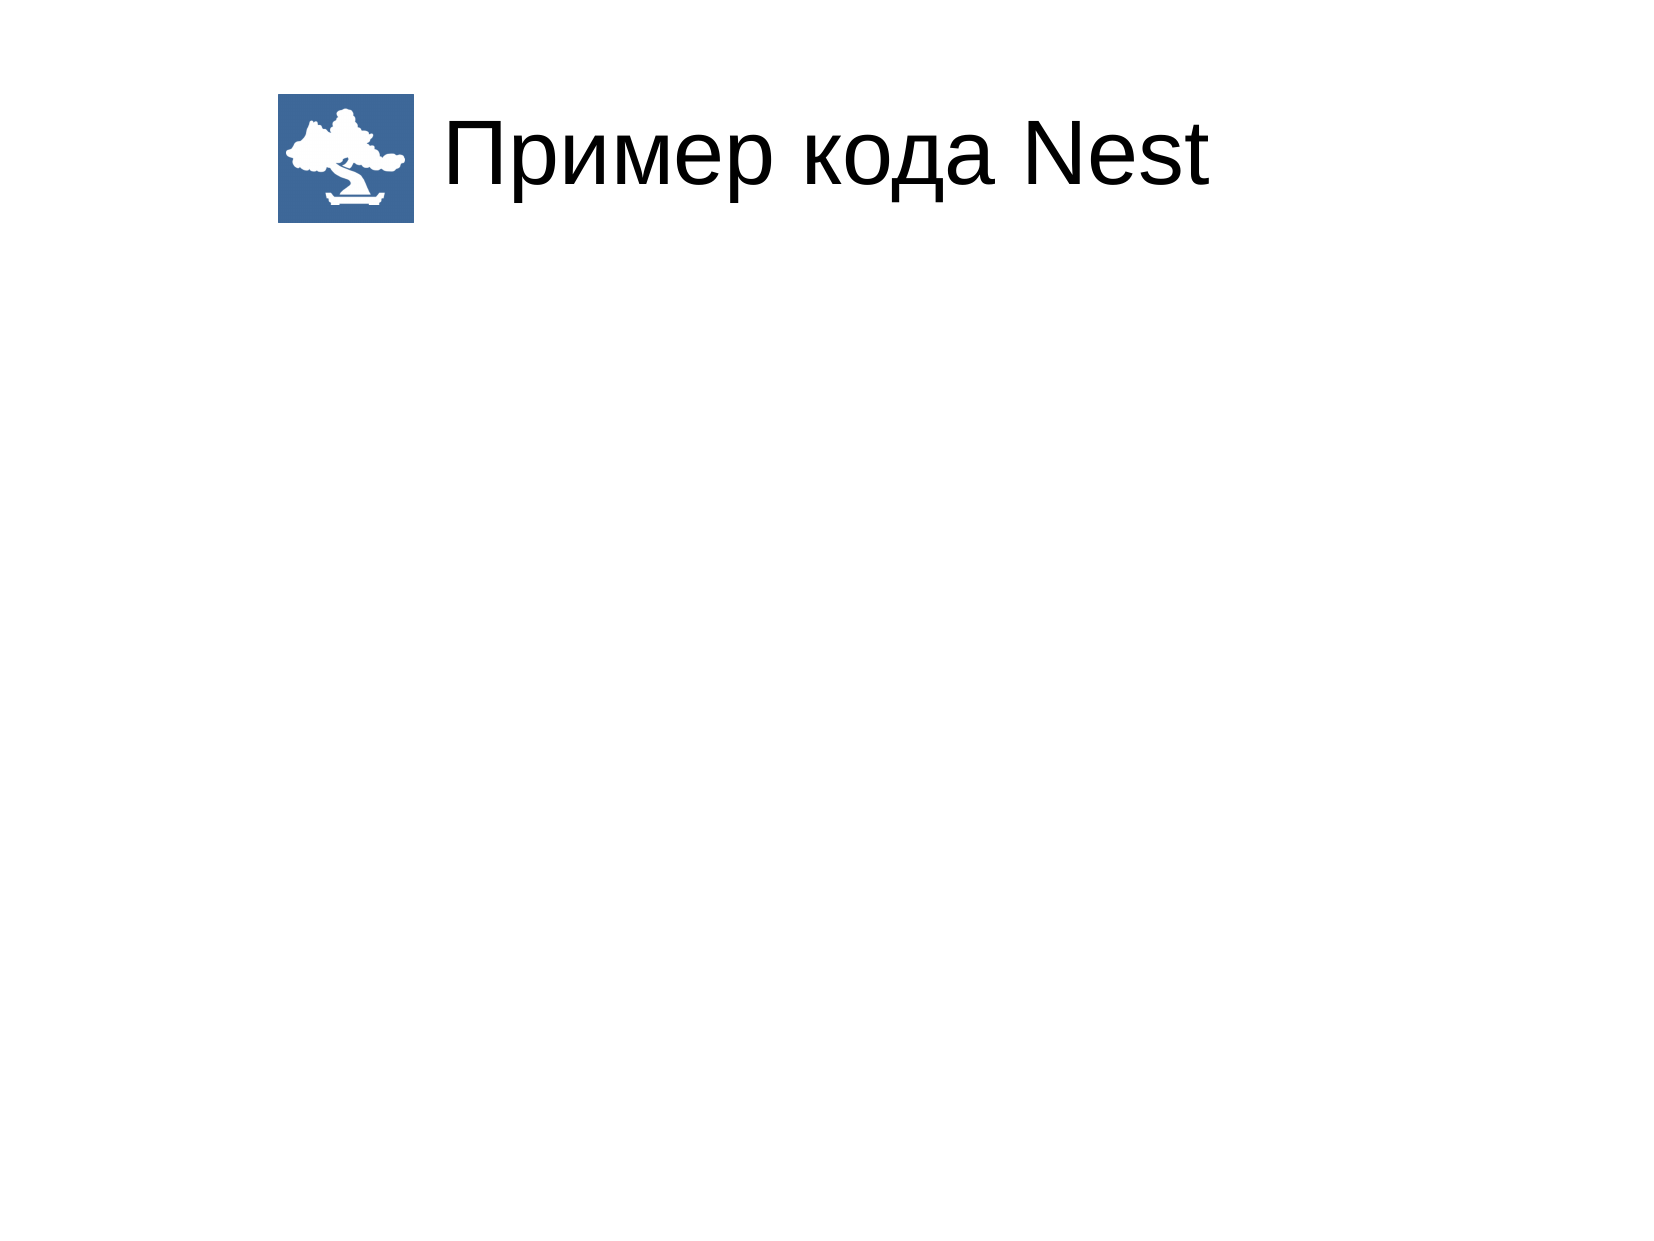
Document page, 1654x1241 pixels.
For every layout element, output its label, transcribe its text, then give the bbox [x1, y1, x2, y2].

picture [278, 94, 414, 223]
title Пример кода Nest [82, 49, 1571, 257]
